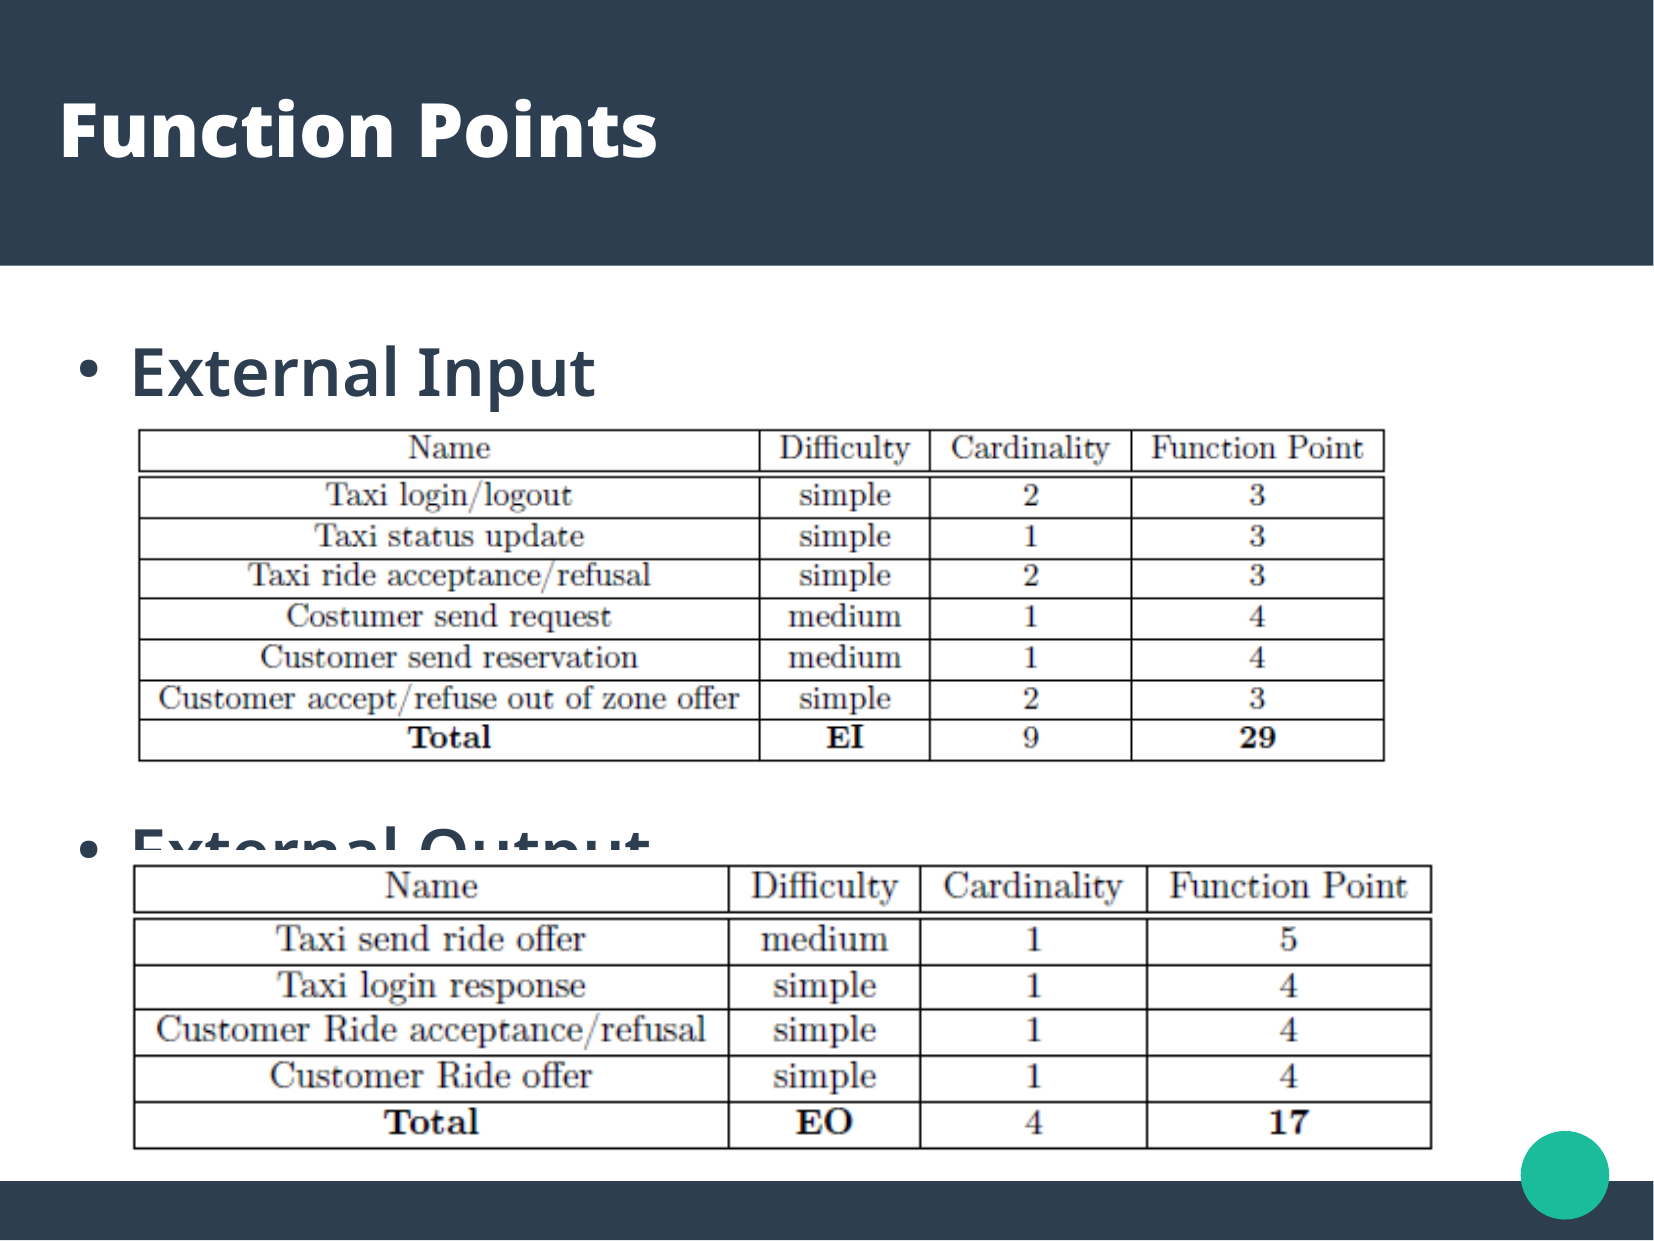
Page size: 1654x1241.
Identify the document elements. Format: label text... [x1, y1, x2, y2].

picture [125, 850, 1446, 1170]
picture [129, 414, 1401, 768]
list External Input External Output [59, 324, 1595, 1152]
title Function Points [59, 49, 1595, 207]
